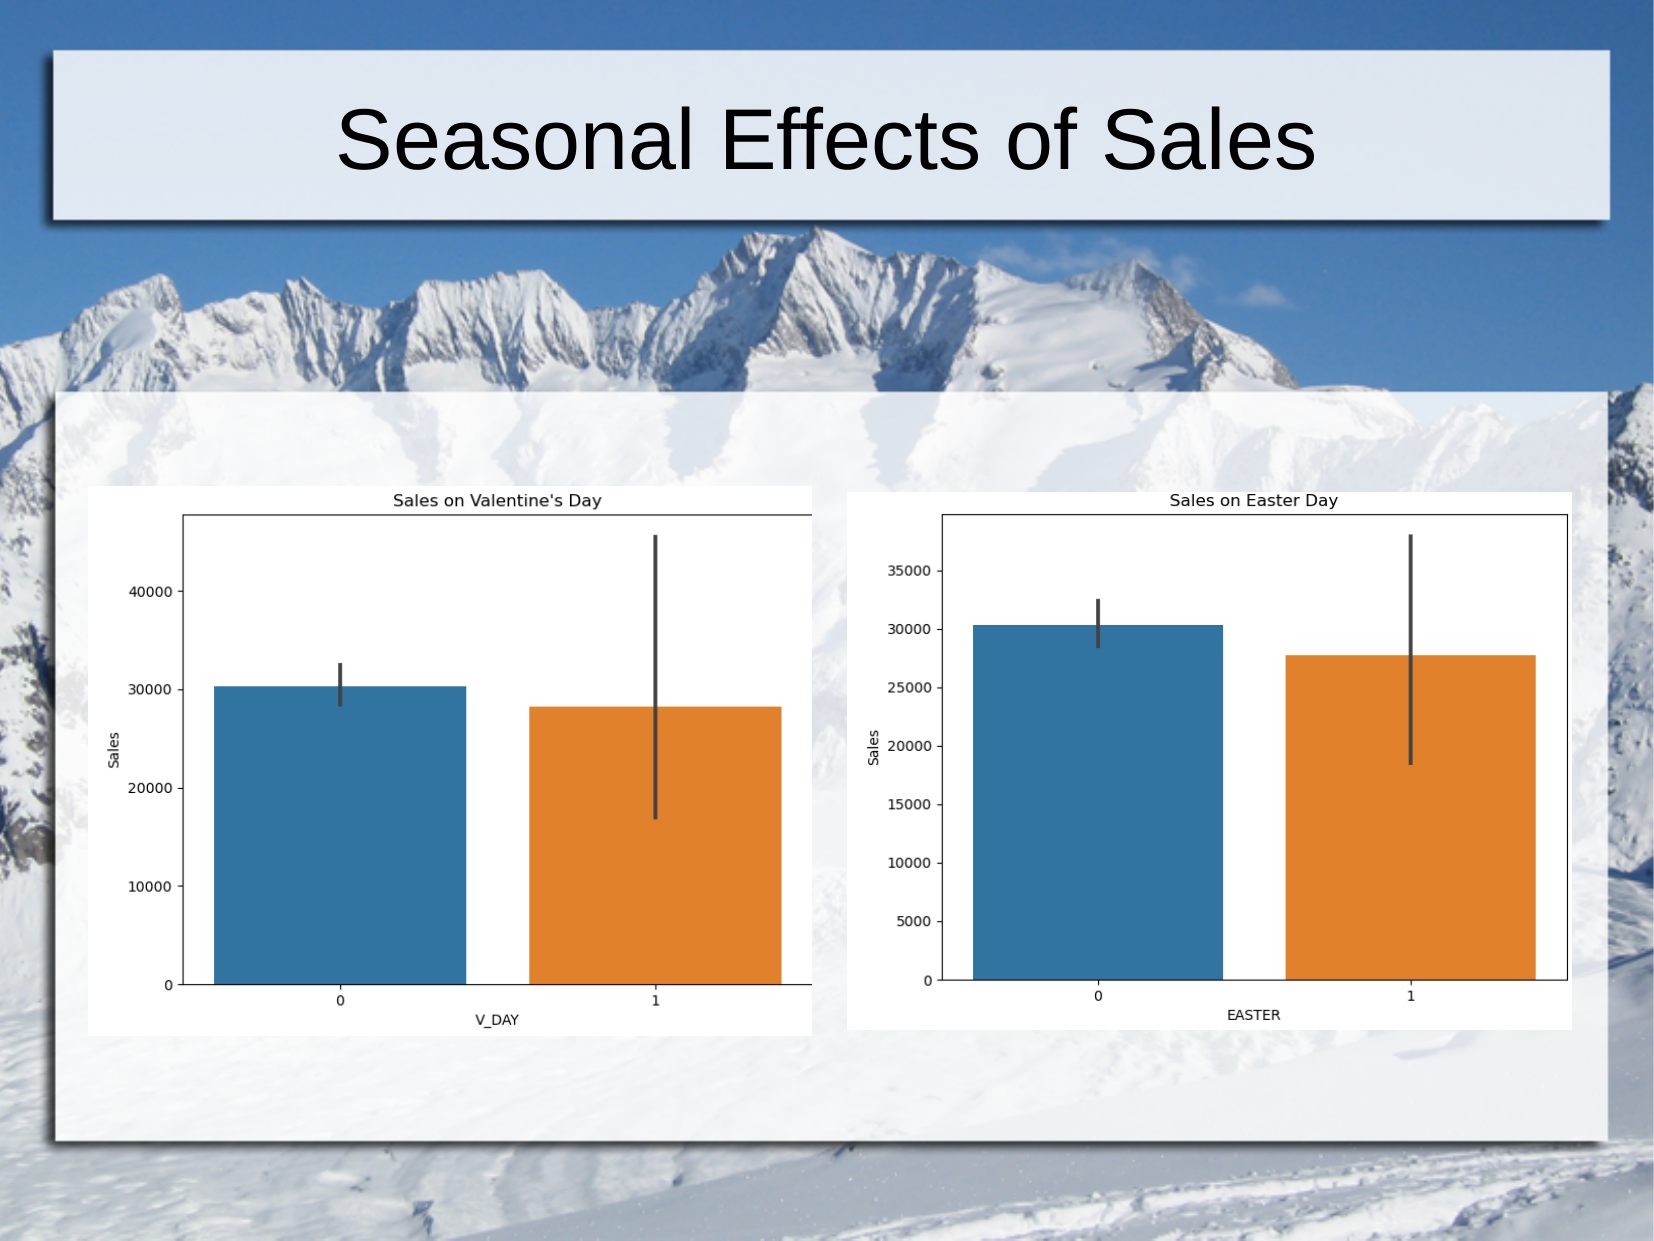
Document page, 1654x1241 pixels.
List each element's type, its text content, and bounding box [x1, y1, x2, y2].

picture [0, 0, 1654, 1241]
title Seasonal Effects of Sales [59, 61, 1595, 219]
